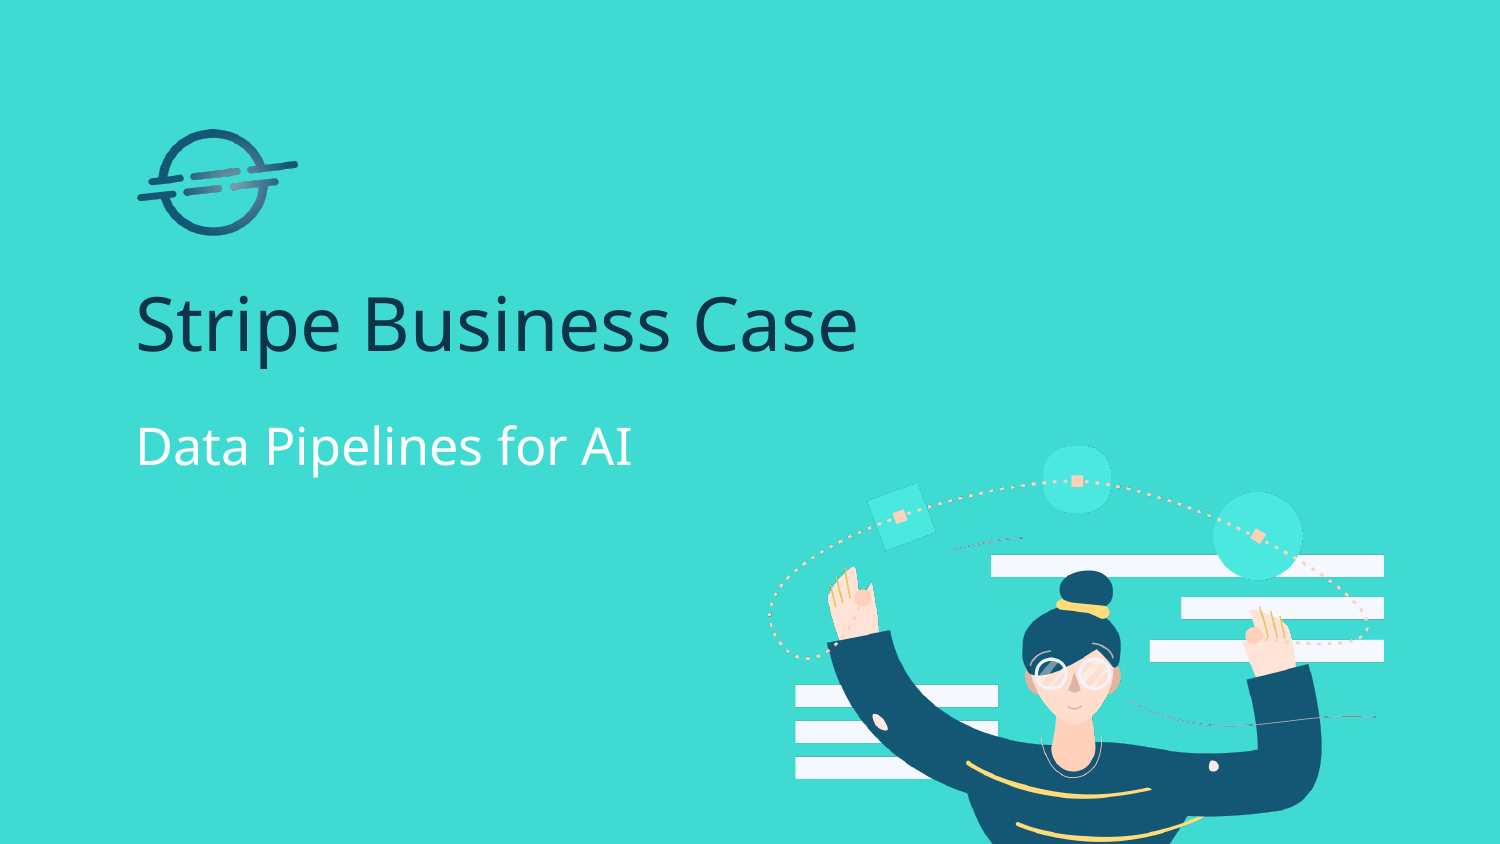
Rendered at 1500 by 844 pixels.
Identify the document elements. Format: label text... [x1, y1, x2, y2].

picture [137, 129, 298, 236]
title Stripe Business Case [120, 280, 1469, 382]
picture [768, 425, 1395, 844]
title Data Pipelines for AI [120, 403, 993, 491]
